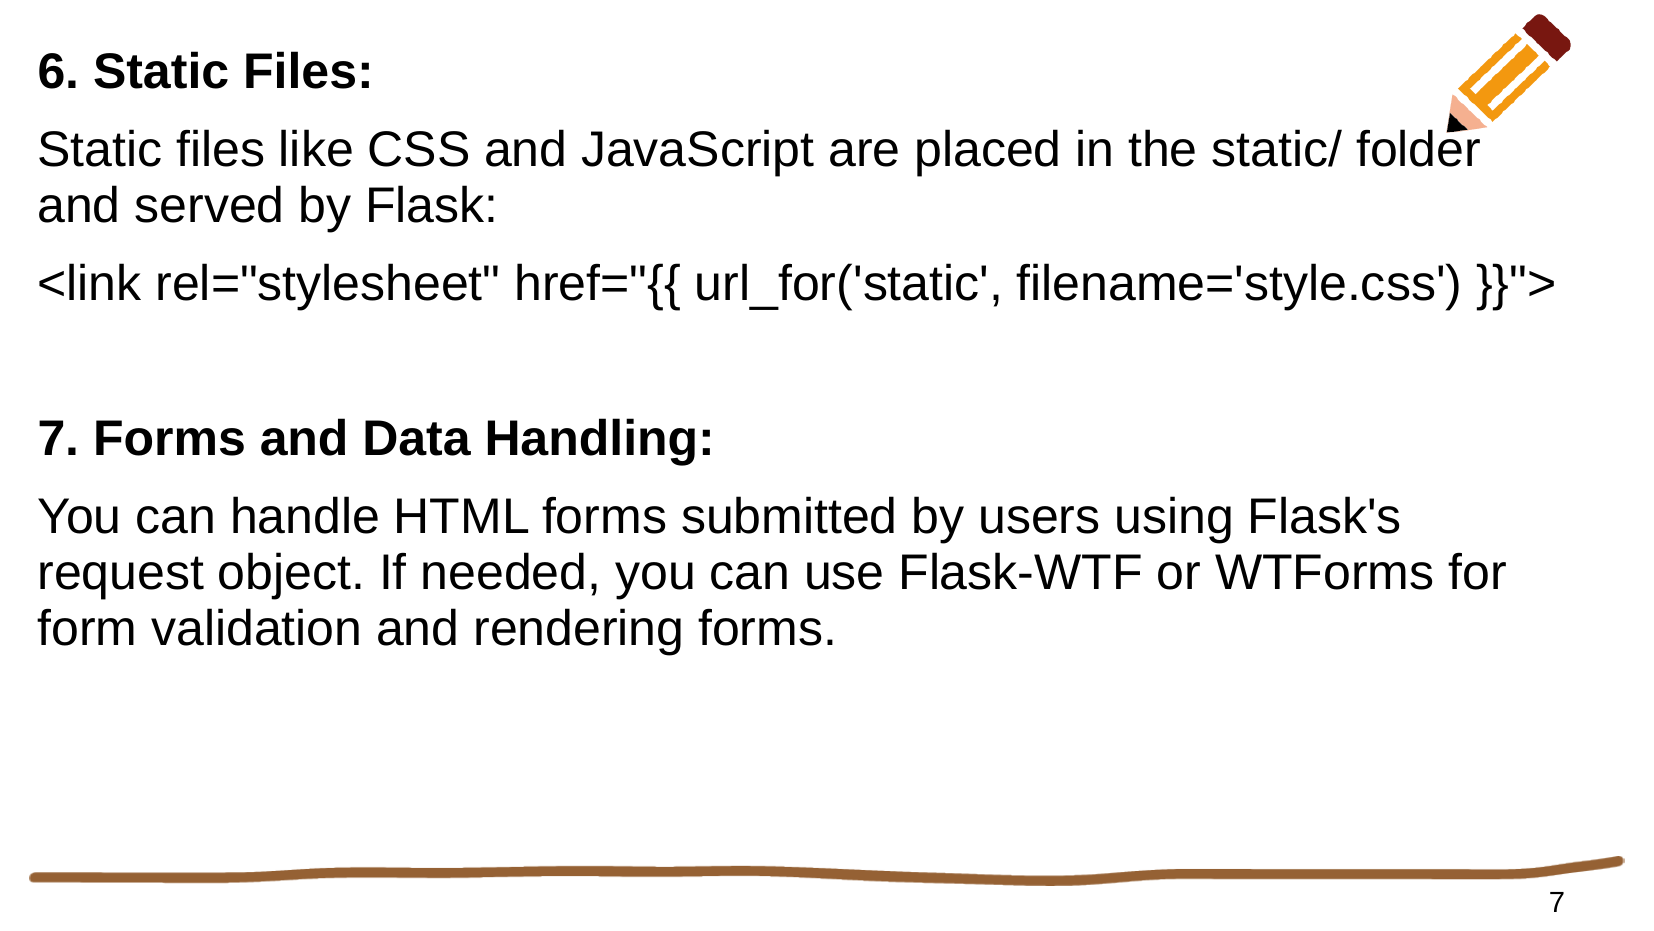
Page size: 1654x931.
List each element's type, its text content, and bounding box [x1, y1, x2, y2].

list 6. Static Files: Static files like CSS and JavaScript are placed in the static/ folder and served by Flask: <link rel="stylesheet" href="{{ url_for('static', filename='style.css') }}"> 7. Forms and Data Handling: You can handle HTML forms submitted by users using Flask's request object. If needed, you can use Flask-WTF or WTForms for form validation and rendering forms. [37, 43, 1576, 863]
picture [1446, 14, 1571, 43]
picture [29, 856, 1625, 886]
